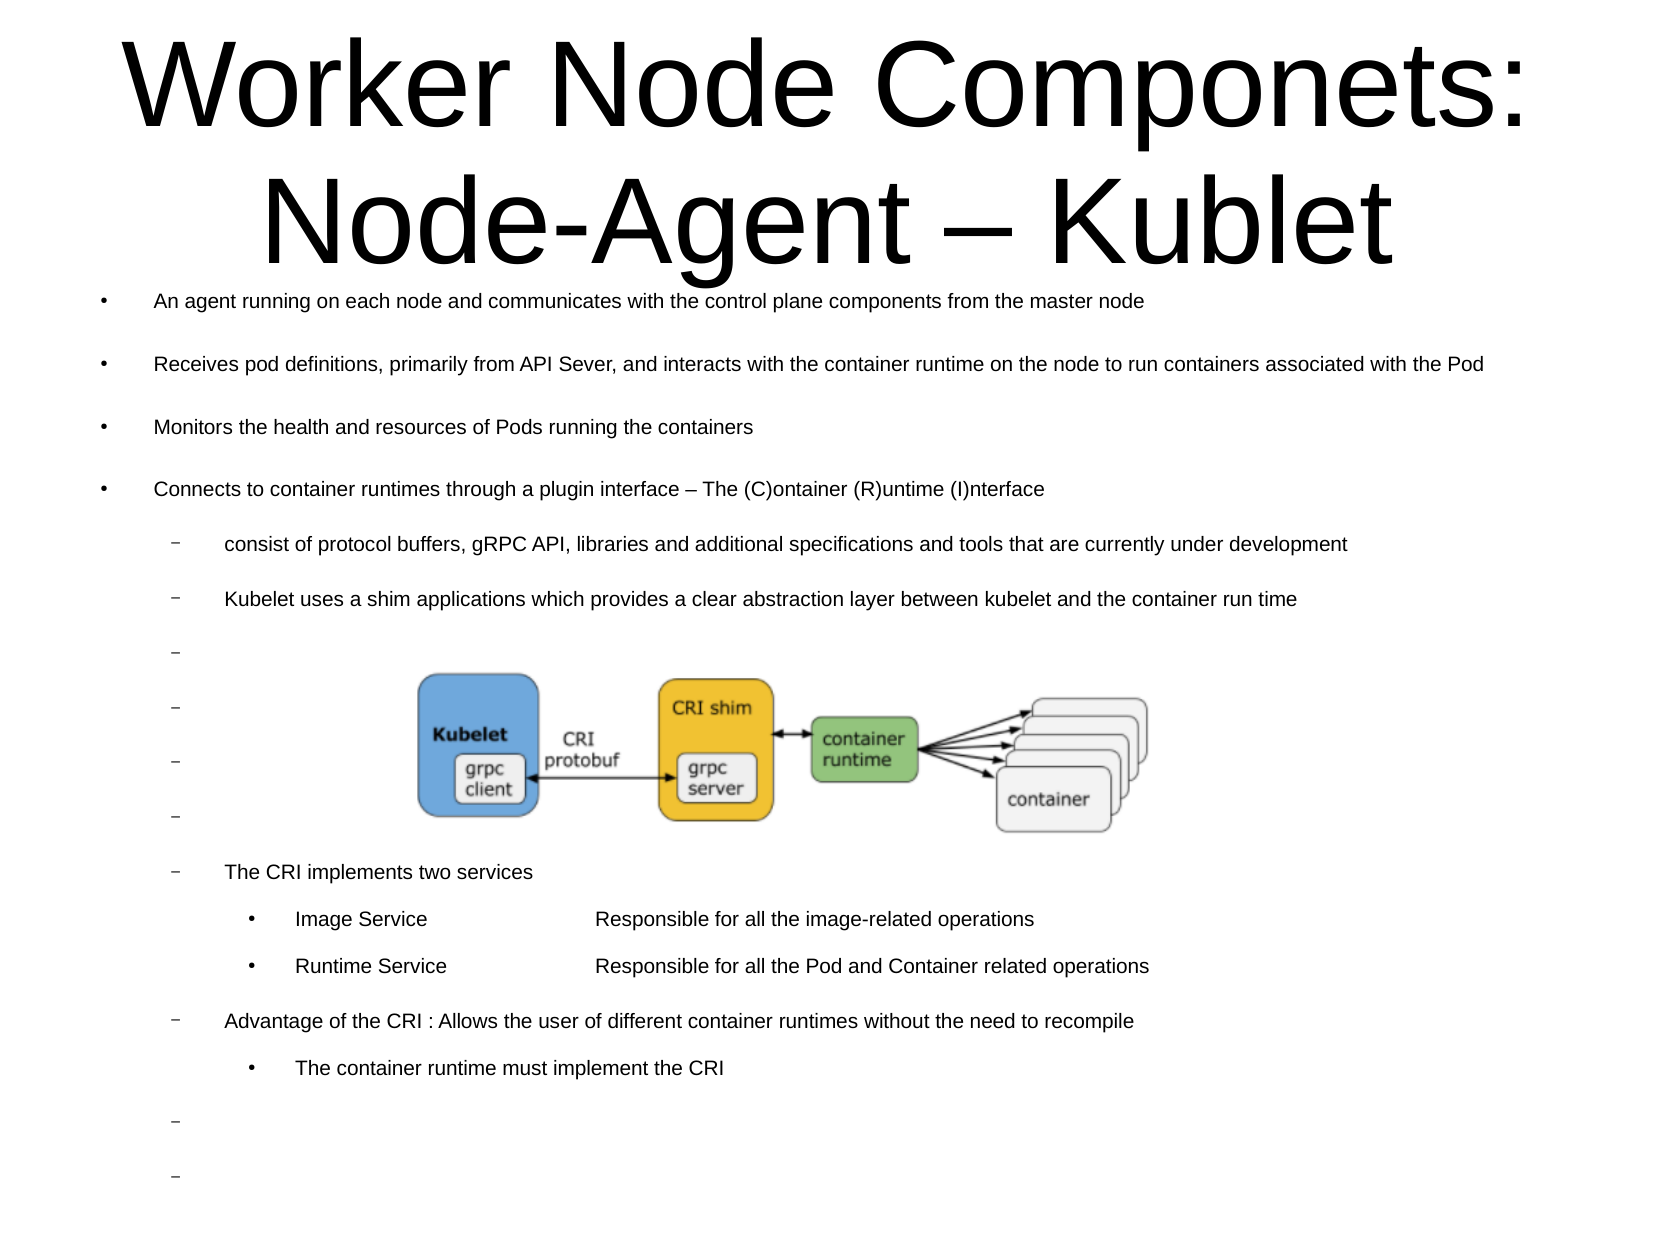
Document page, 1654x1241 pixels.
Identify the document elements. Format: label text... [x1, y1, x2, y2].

title Worker Node Componets: Node-Agent – Kublet [82, 16, 1571, 290]
list An agent running on each node and communicates with the control plane components from the master node Receives pod definitions, primarily from API Sever, and interacts with the container runtime on the node to run containers associated with the Pod Monitors the health and resources of Pods running the containers Connects to container runtimes through a plugin interface – The (C)ontainer (R)untime (I)nterface consist of protocol buffers, gRPC API, libraries and additional specifications and tools that are currently under development Kubelet uses a shim applications which provides a clear abstraction layer between kubelet and the container run time The CRI implements two services Image Service Responsible for all the image-related operations Runtime Service Responsible for all the Pod and Container related operations Advantage of the CRI : Allows the user of different container runtimes without the need to recompile The container runtime must implement the CRI [82, 290, 1621, 1216]
picture [390, 659, 1178, 848]
